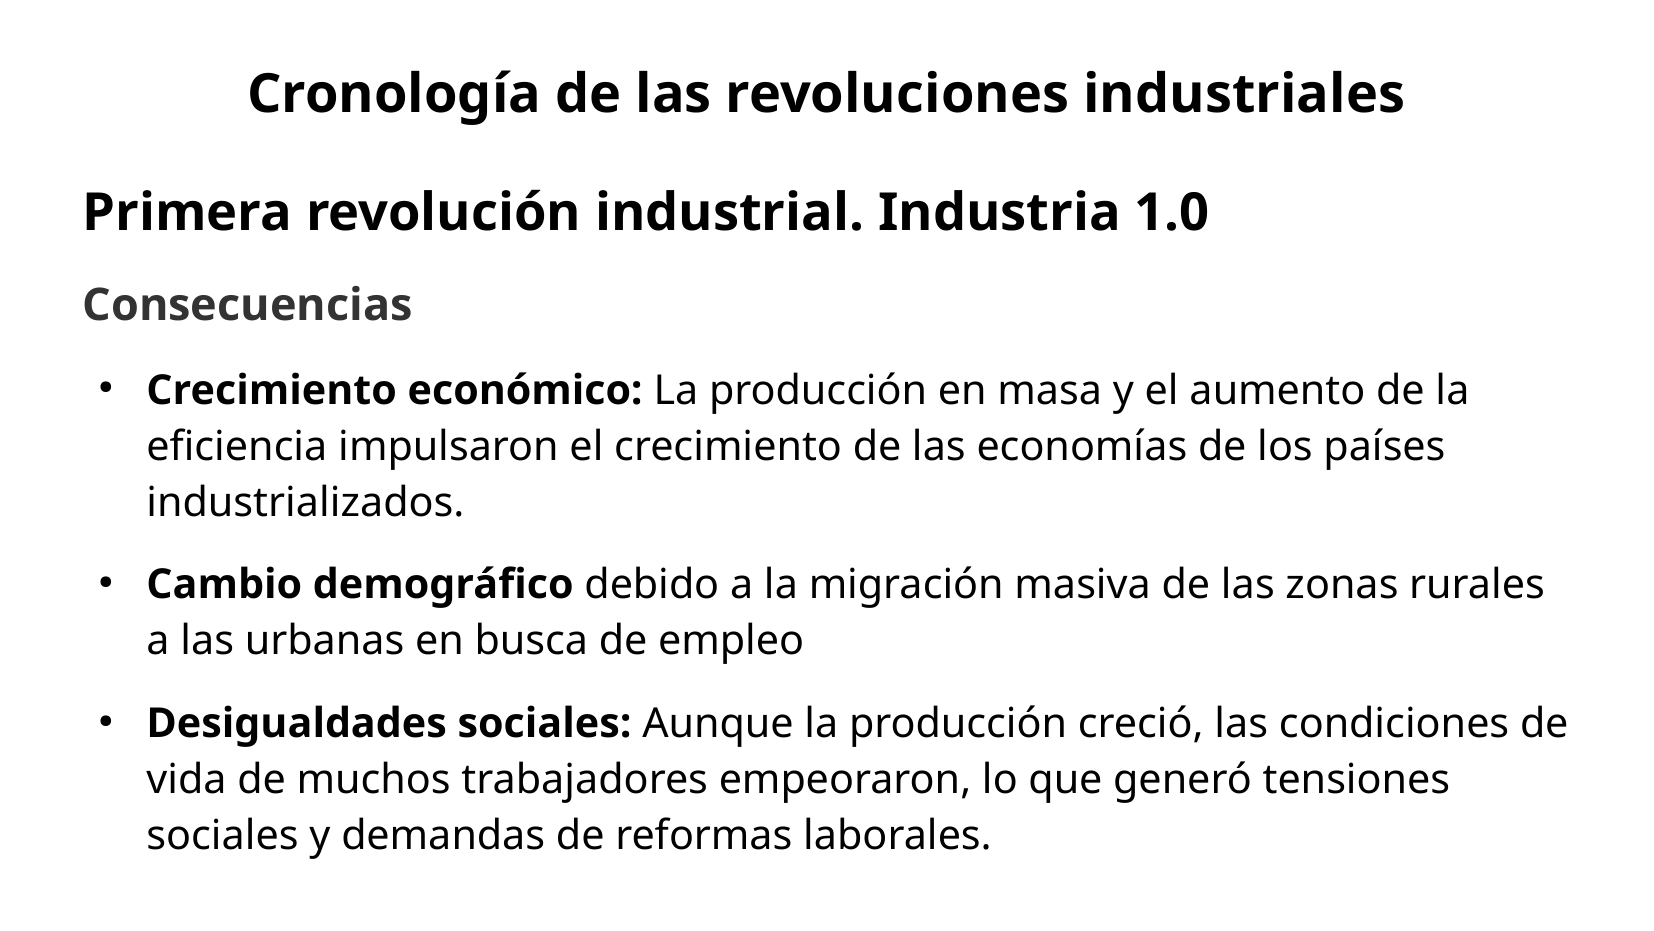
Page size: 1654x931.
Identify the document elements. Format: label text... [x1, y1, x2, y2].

title Cronología de las revoluciones industriales [82, 13, 1571, 169]
list Primera revolución industrial. Industria 1.0 Consecuencias Crecimiento económico: La producción en masa y el aumento de la eficiencia impulsaron el crecimiento de las economías de los países industrializados. Cambio demográfico debido a la migración masiva de las zonas rurales a las urbanas en busca de empleo Desigualdades sociales: Aunque la producción creció, las condiciones de vida de muchos trabajadores empeoraron, lo que generó tensiones sociales y demandas de reformas laborales. [82, 174, 1571, 869]
